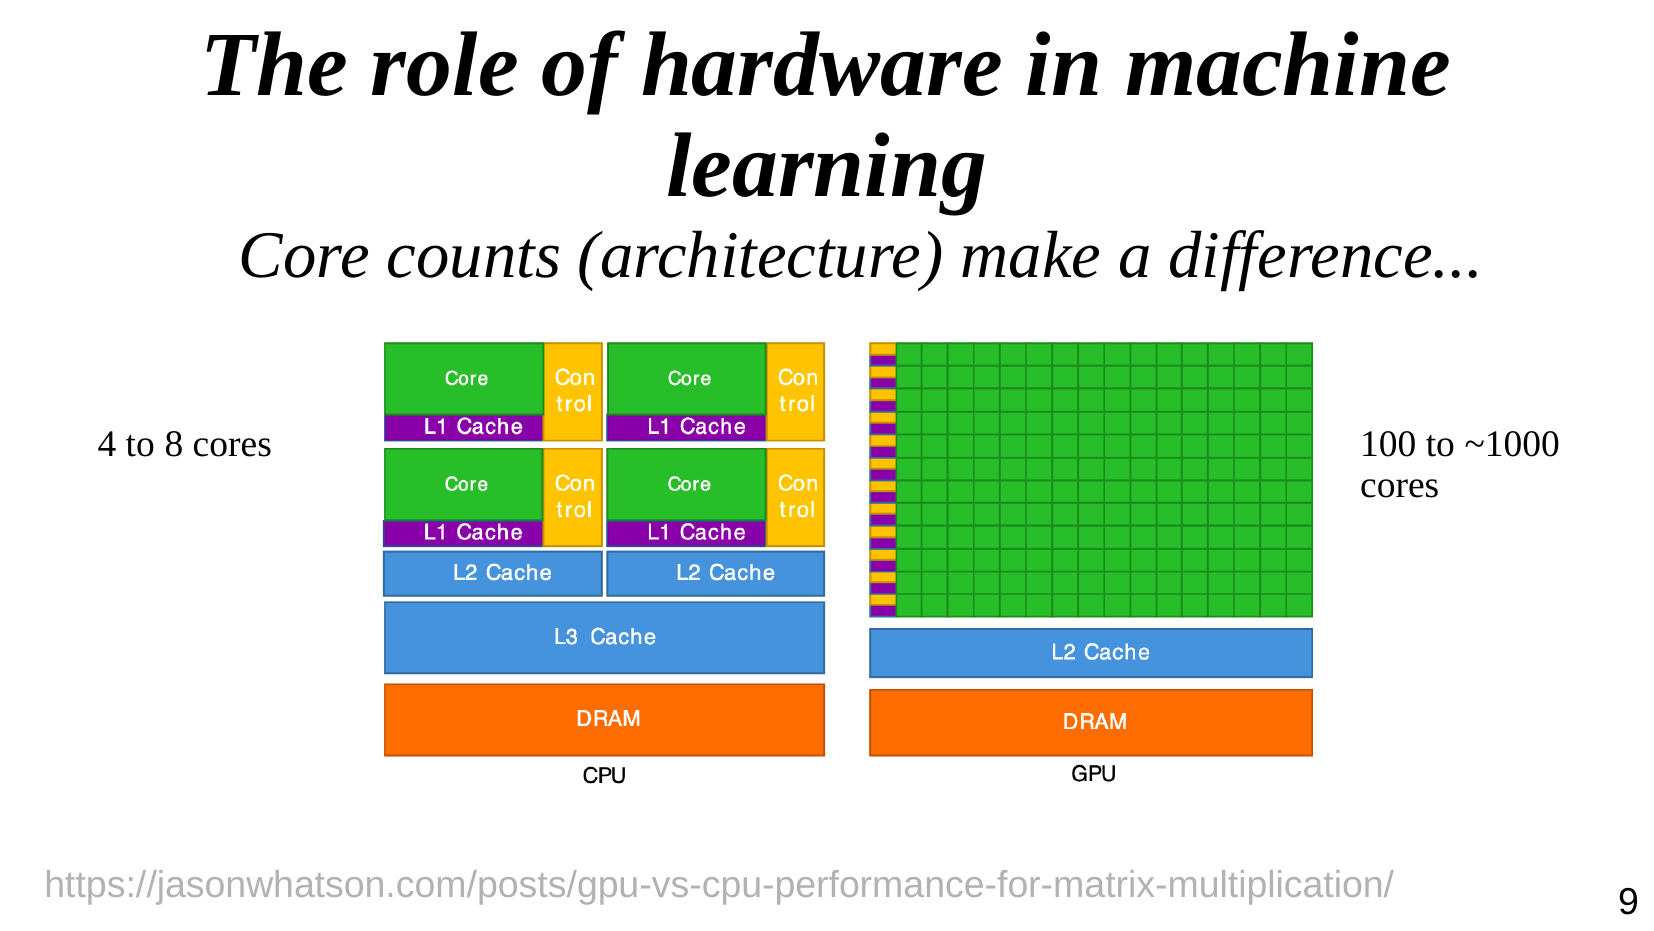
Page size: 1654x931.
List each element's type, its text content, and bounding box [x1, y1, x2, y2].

title The role of hardware in machine learning [82, 13, 1571, 217]
text_box 9 [1565, 860, 1654, 931]
list Core counts (architecture) make a difference... [82, 217, 1571, 758]
text_box https://jasonwhatson.com/posts/gpu-vs-cpu-performance-for-matrix-multiplication/ [29, 856, 1565, 931]
text_box 4 to 8 cores [82, 415, 287, 472]
text_box 100 to ~1000 cores [1345, 415, 1575, 514]
picture [367, 327, 1329, 798]
